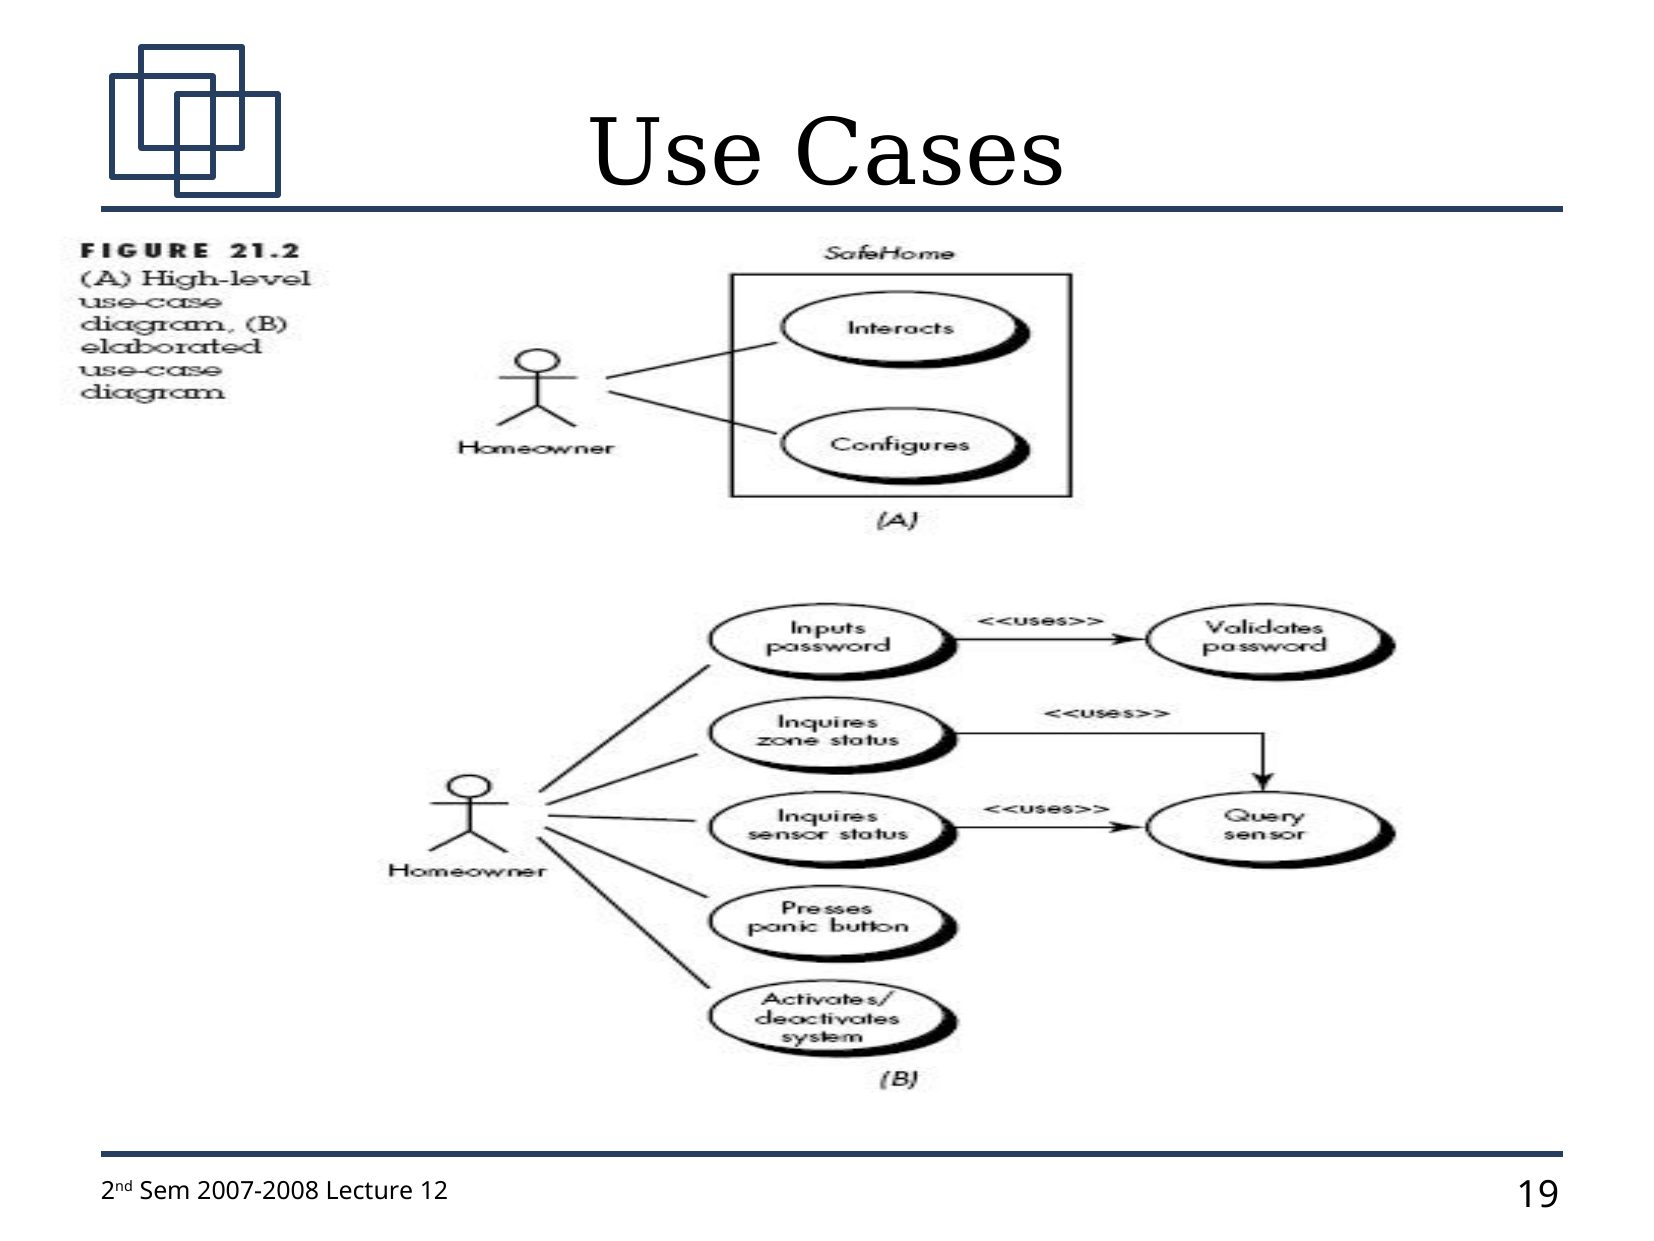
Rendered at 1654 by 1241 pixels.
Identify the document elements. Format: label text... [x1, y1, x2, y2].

picture [37, 224, 1613, 1126]
title Use Cases [82, 49, 1571, 224]
